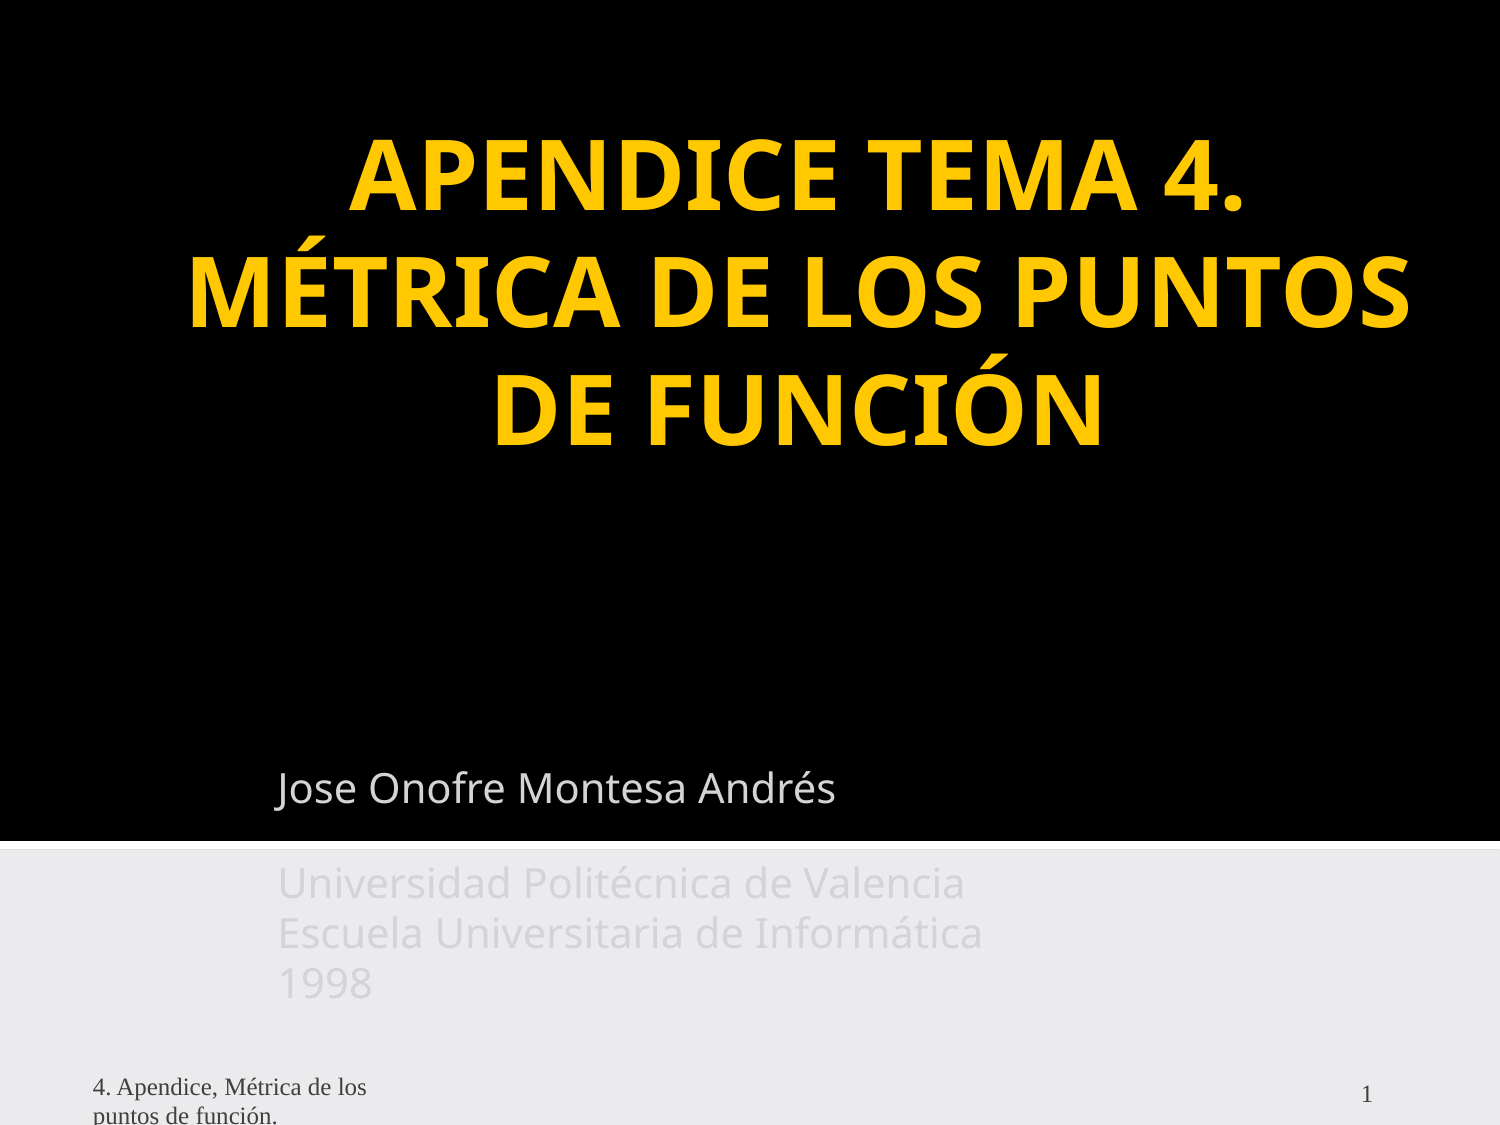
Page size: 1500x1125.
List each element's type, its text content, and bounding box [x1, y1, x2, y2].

title APENDICE TEMA 4. MÉTRICA DE LOS PUNTOS DE FUNCIÓN [157, 112, 1433, 504]
text_box 4. Apendice, Métrica de los puntos de función. [75, 1062, 426, 1108]
subtitle Jose Onofre Montesa Andrés Universidad Politécnica de Valencia Escuela Universitaria de Informática 1998 [257, 656, 1308, 1008]
text_box [1345, 1062, 1467, 1108]
